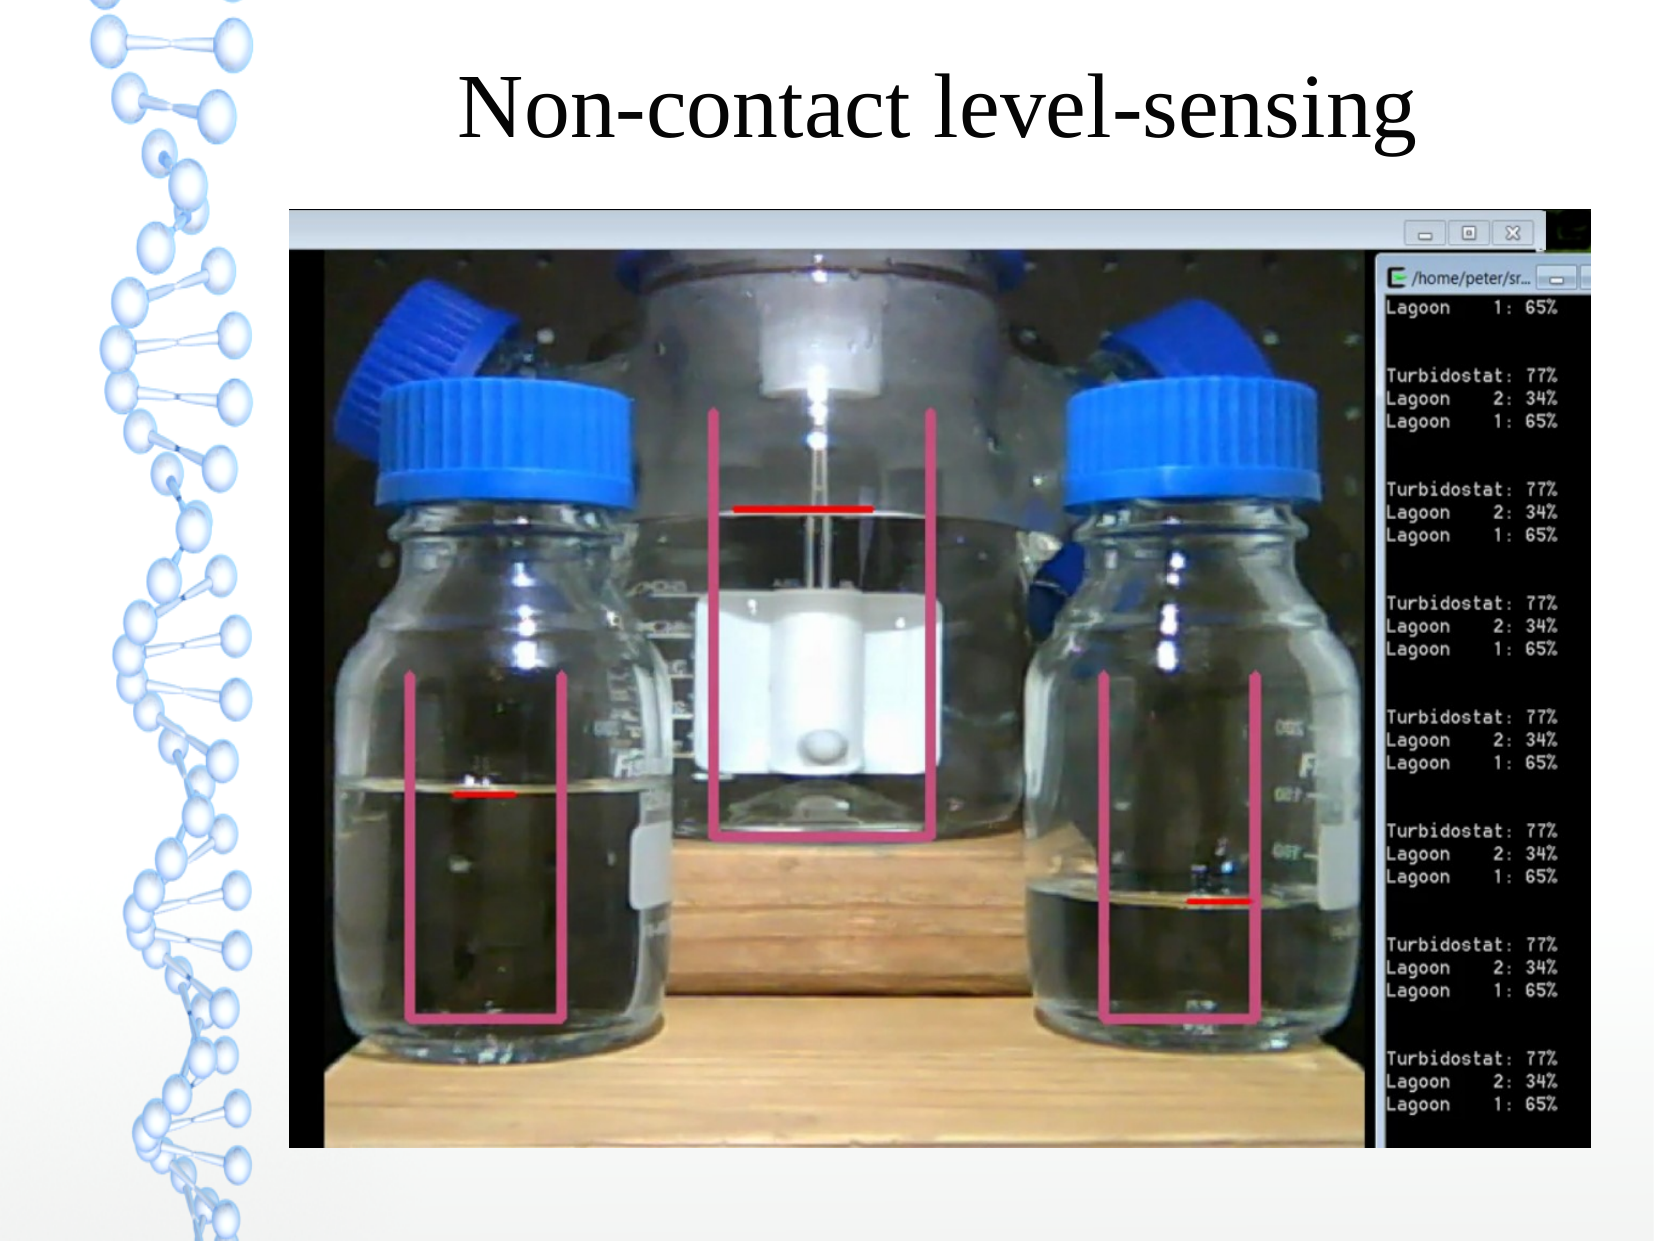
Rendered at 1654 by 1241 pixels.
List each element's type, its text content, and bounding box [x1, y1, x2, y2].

picture [0, 0, 1654, 1241]
title Non-contact level-sensing [274, 20, 1604, 188]
